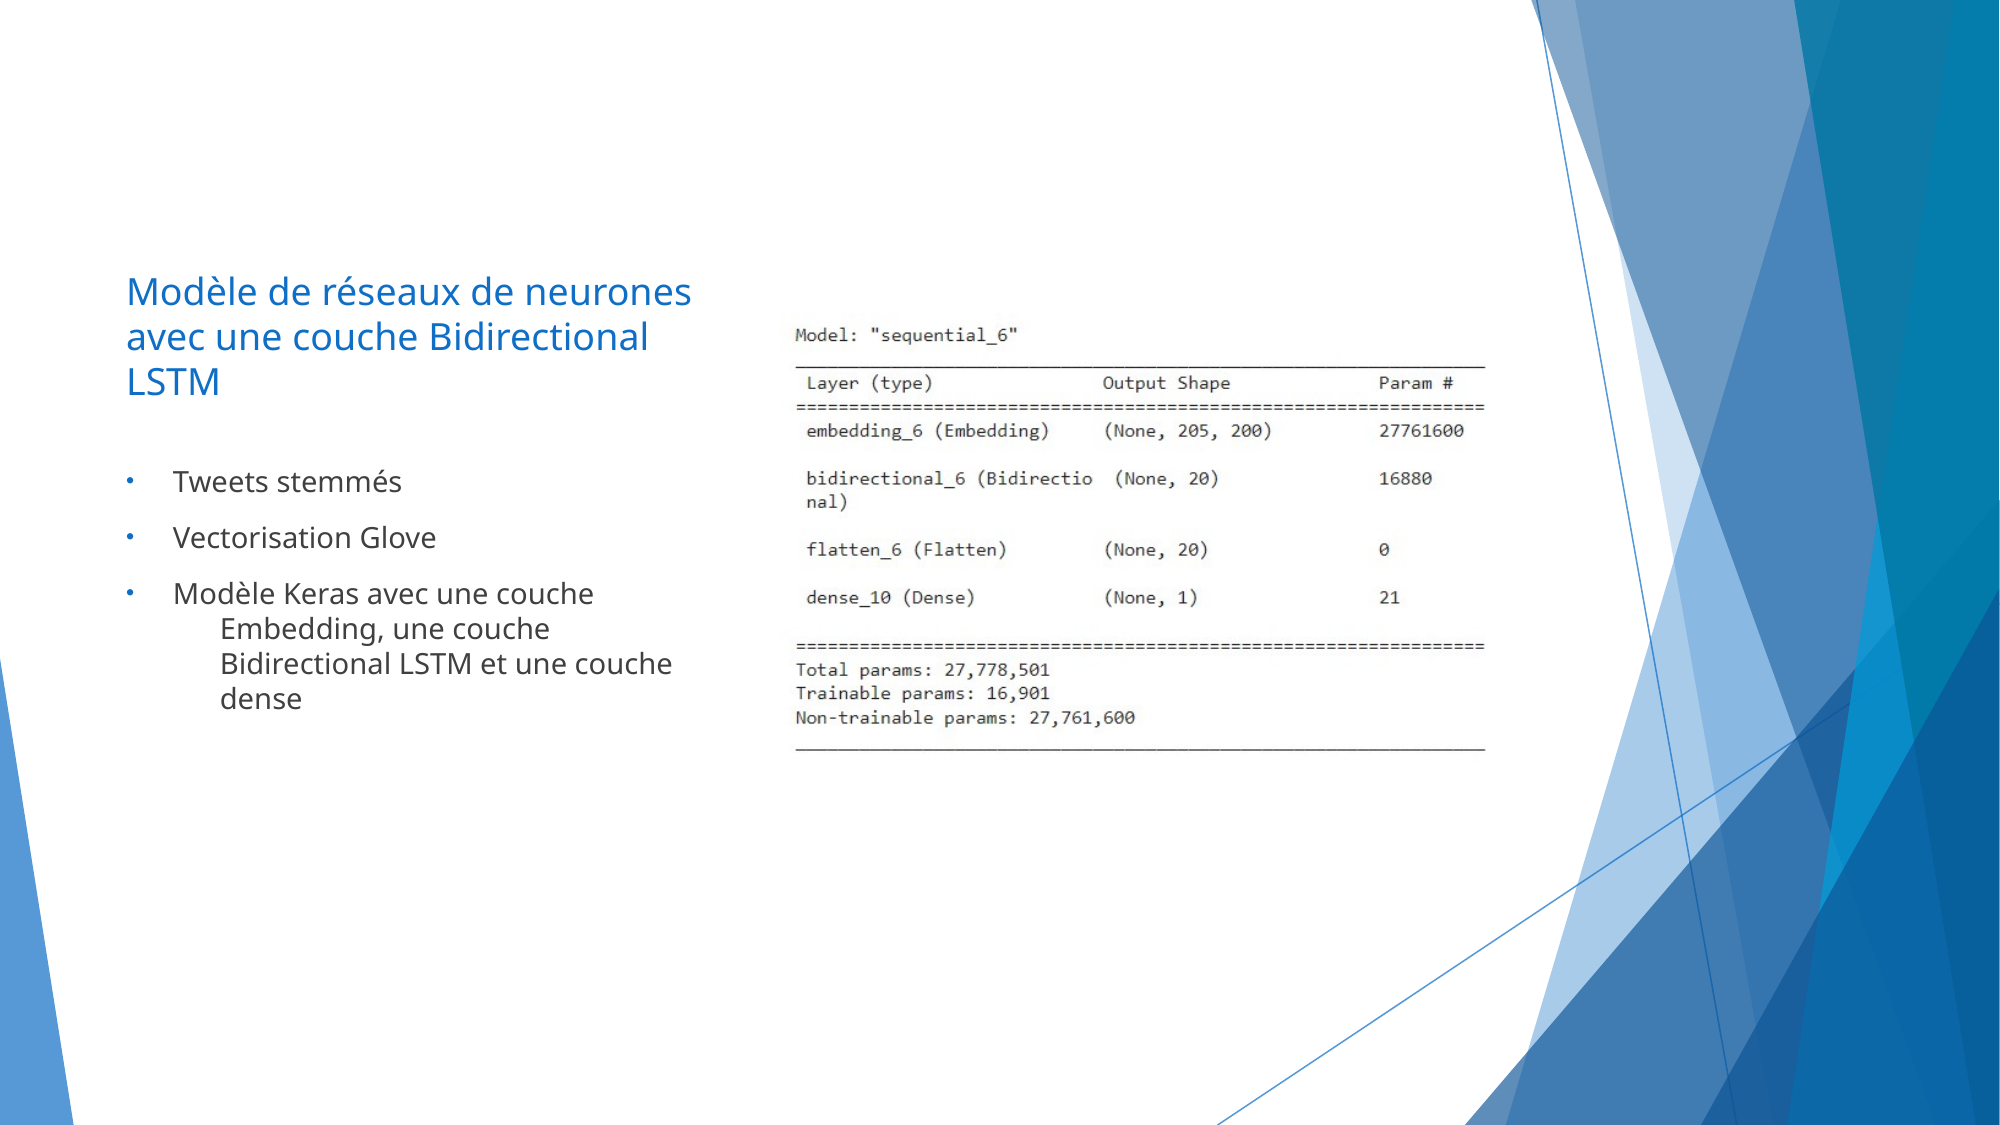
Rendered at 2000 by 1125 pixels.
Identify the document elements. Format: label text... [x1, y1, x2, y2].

picture [780, 313, 1521, 763]
title Modèle de réseaux de neurones avec une couche Bidirectional LSTM [111, 245, 744, 455]
list Tweets stemmés Vectorisation Glove Modèle Keras avec une couche Embedding, une couche Bidirectional LSTM et une couche dense [111, 455, 744, 880]
